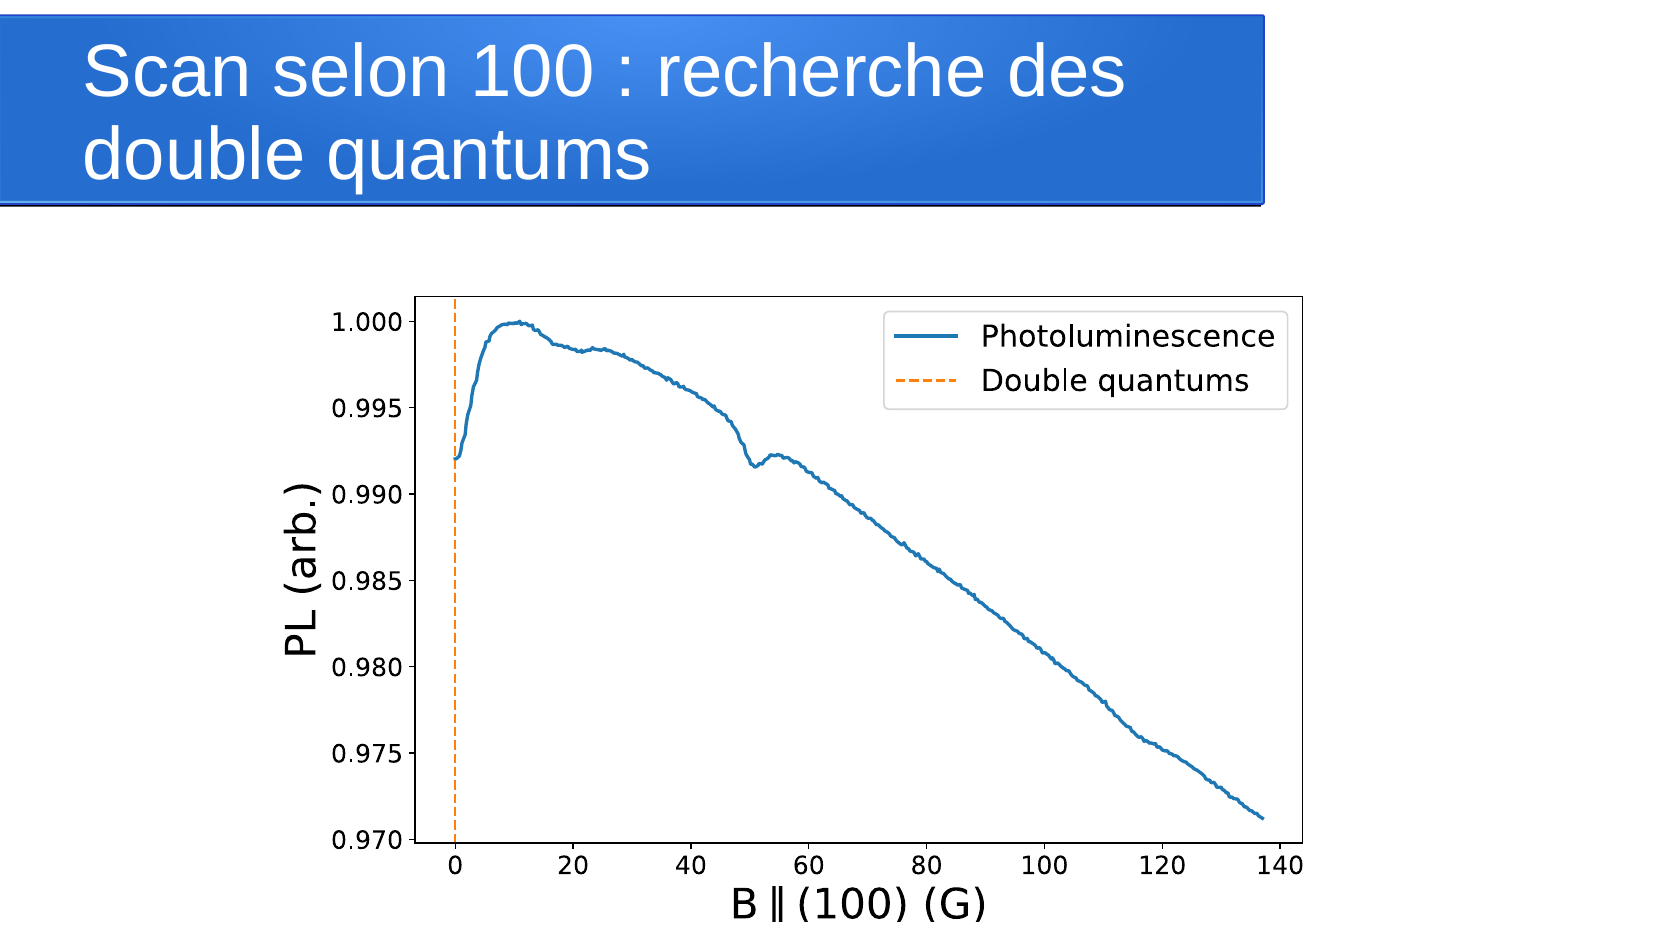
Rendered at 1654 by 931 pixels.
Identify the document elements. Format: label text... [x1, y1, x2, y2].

title Scan selon 100 : recherche des double quantums [82, 29, 1235, 196]
picture [271, 211, 1418, 922]
